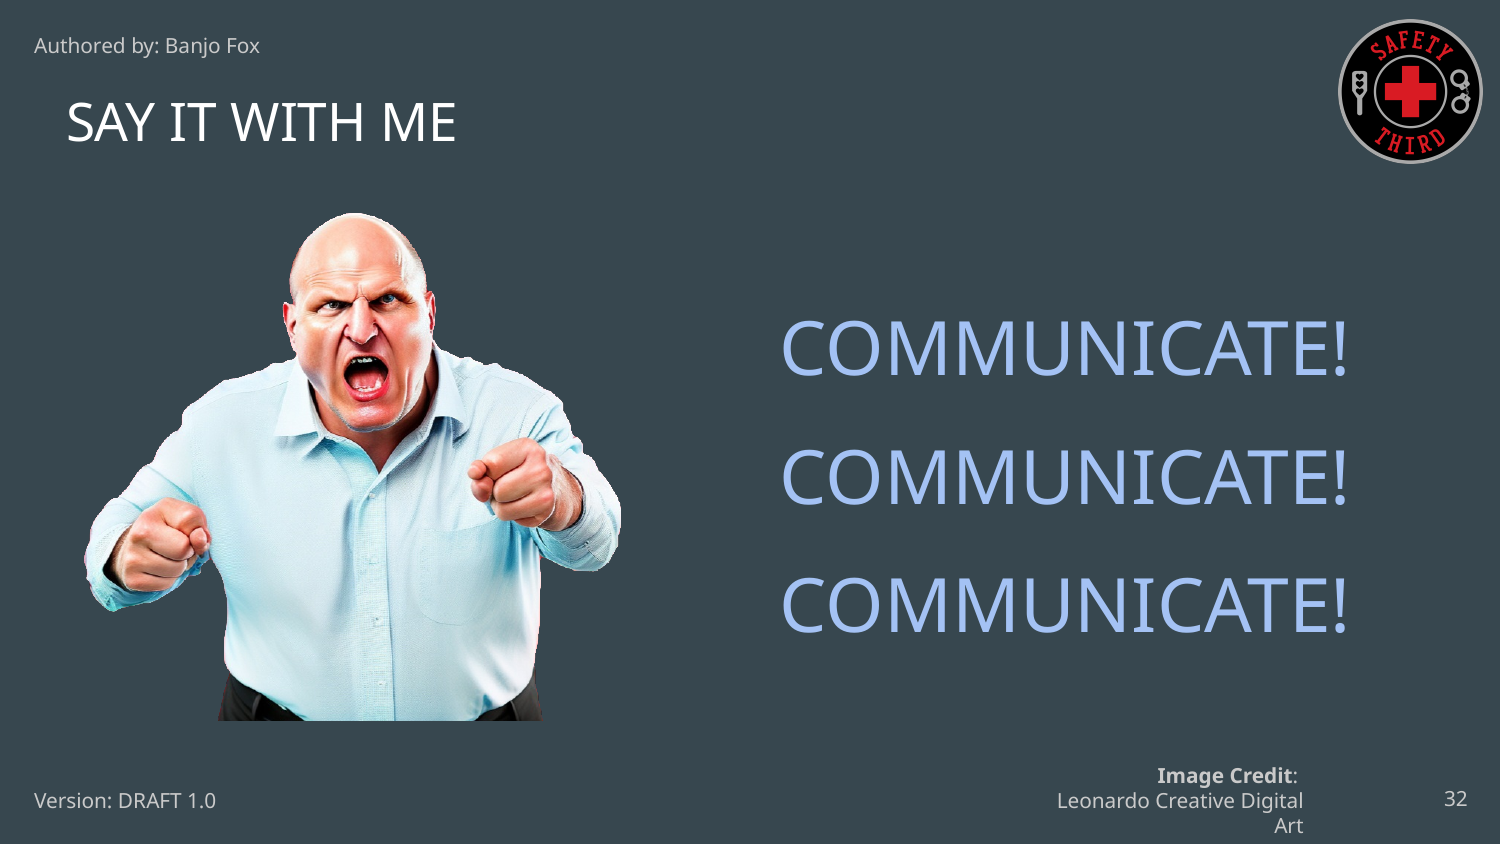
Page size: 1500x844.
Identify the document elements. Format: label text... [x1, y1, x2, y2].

text_box Image Credit: Leonardo Creative Digital Art [1016, 747, 1319, 844]
slide_number <number> [1392, 767, 1483, 833]
title SAY IT WITH ME [51, 72, 1319, 167]
list COMMUNICATE! COMMUNICATE! COMMUNICATE! [682, 187, 1449, 748]
picture [1338, 19, 1483, 164]
picture [84, 213, 621, 721]
